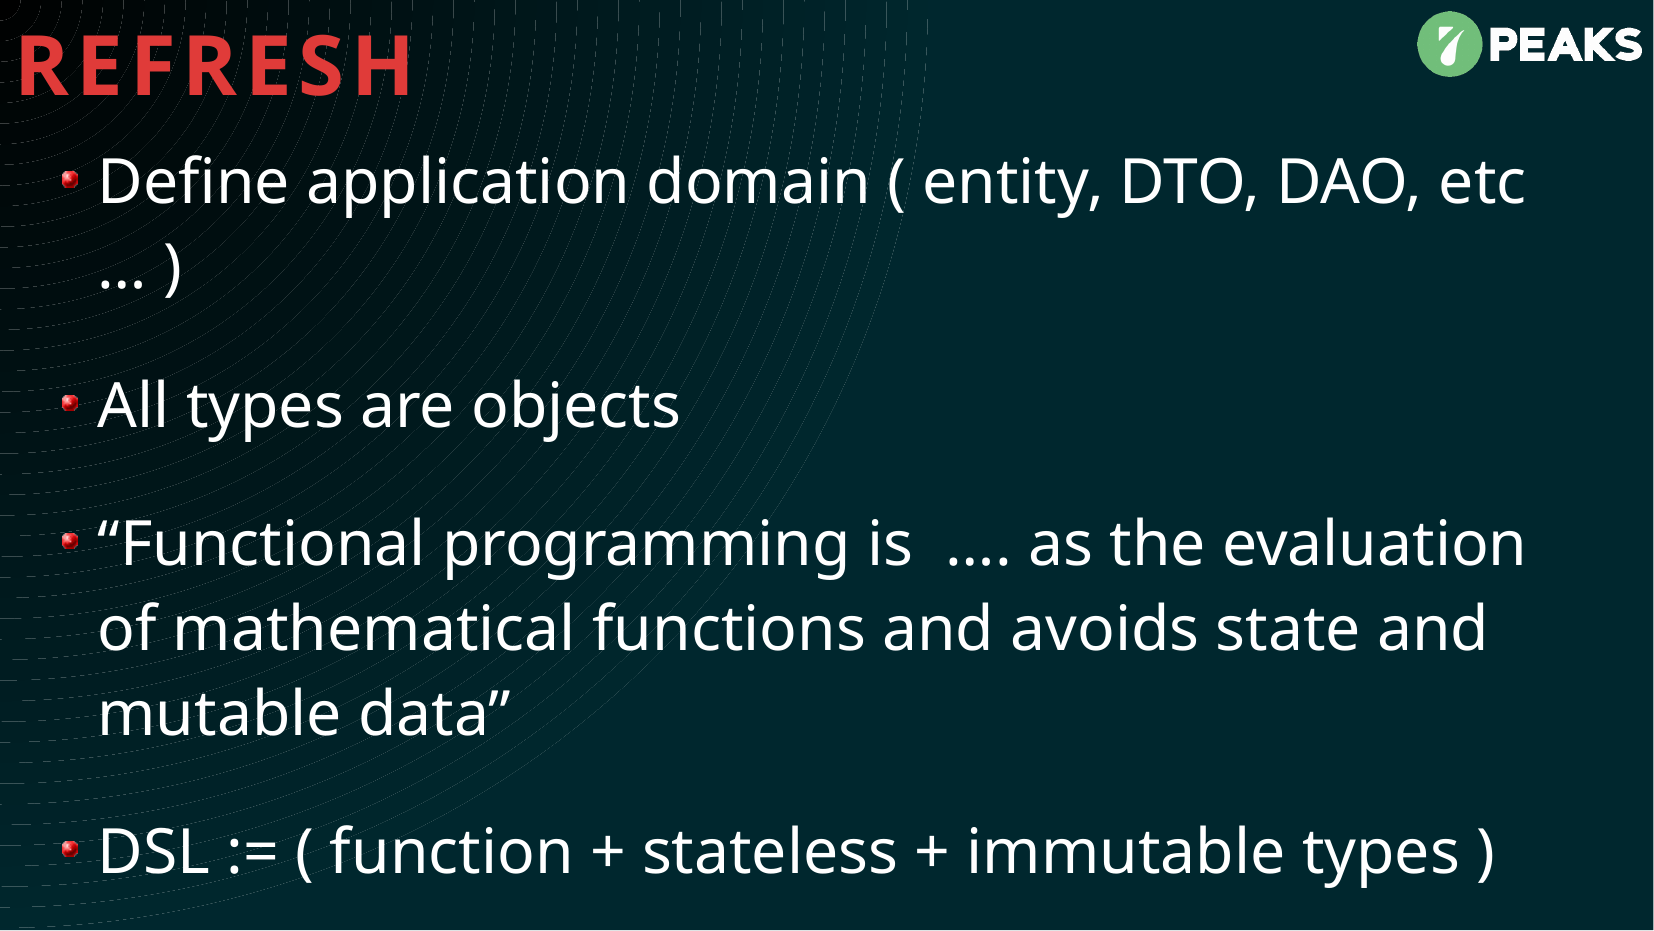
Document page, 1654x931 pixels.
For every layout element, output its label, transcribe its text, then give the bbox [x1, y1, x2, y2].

text_box Define application domain ( entity, DTO, DAO, etc … ) All types are objects “Functional programming is …. as the evaluation of mathematical functions and avoids state and mutable data” DSL := ( function + stateless + immutable types ) [47, 129, 1607, 897]
picture [1417, 11, 1642, 77]
text_box REFRESH [0, 0, 485, 130]
